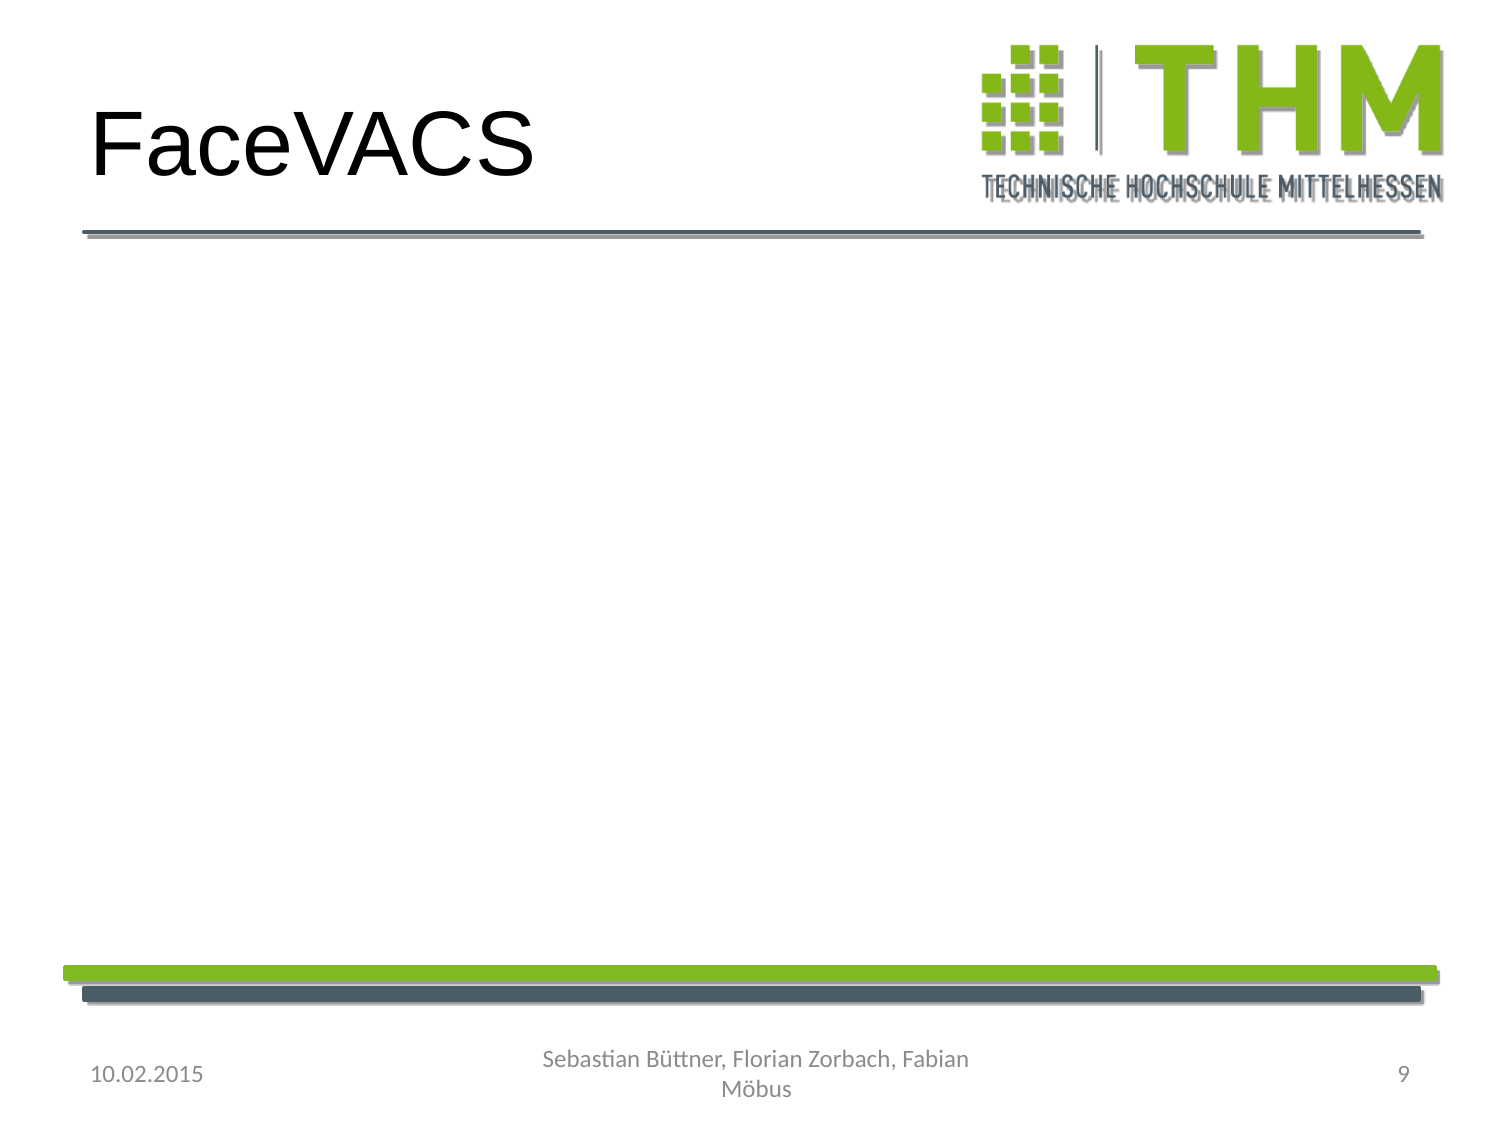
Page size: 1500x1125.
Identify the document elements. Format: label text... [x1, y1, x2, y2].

text_box FaceVACS [75, 45, 1425, 233]
text_box <number> [1074, 1042, 1425, 1103]
text_box 10.02.2015 [74, 1042, 425, 1103]
picture [974, 30, 1448, 208]
text_box Sebastian Büttner, Florian Zorbach, Fabian Möbus [490, 1042, 1023, 1103]
